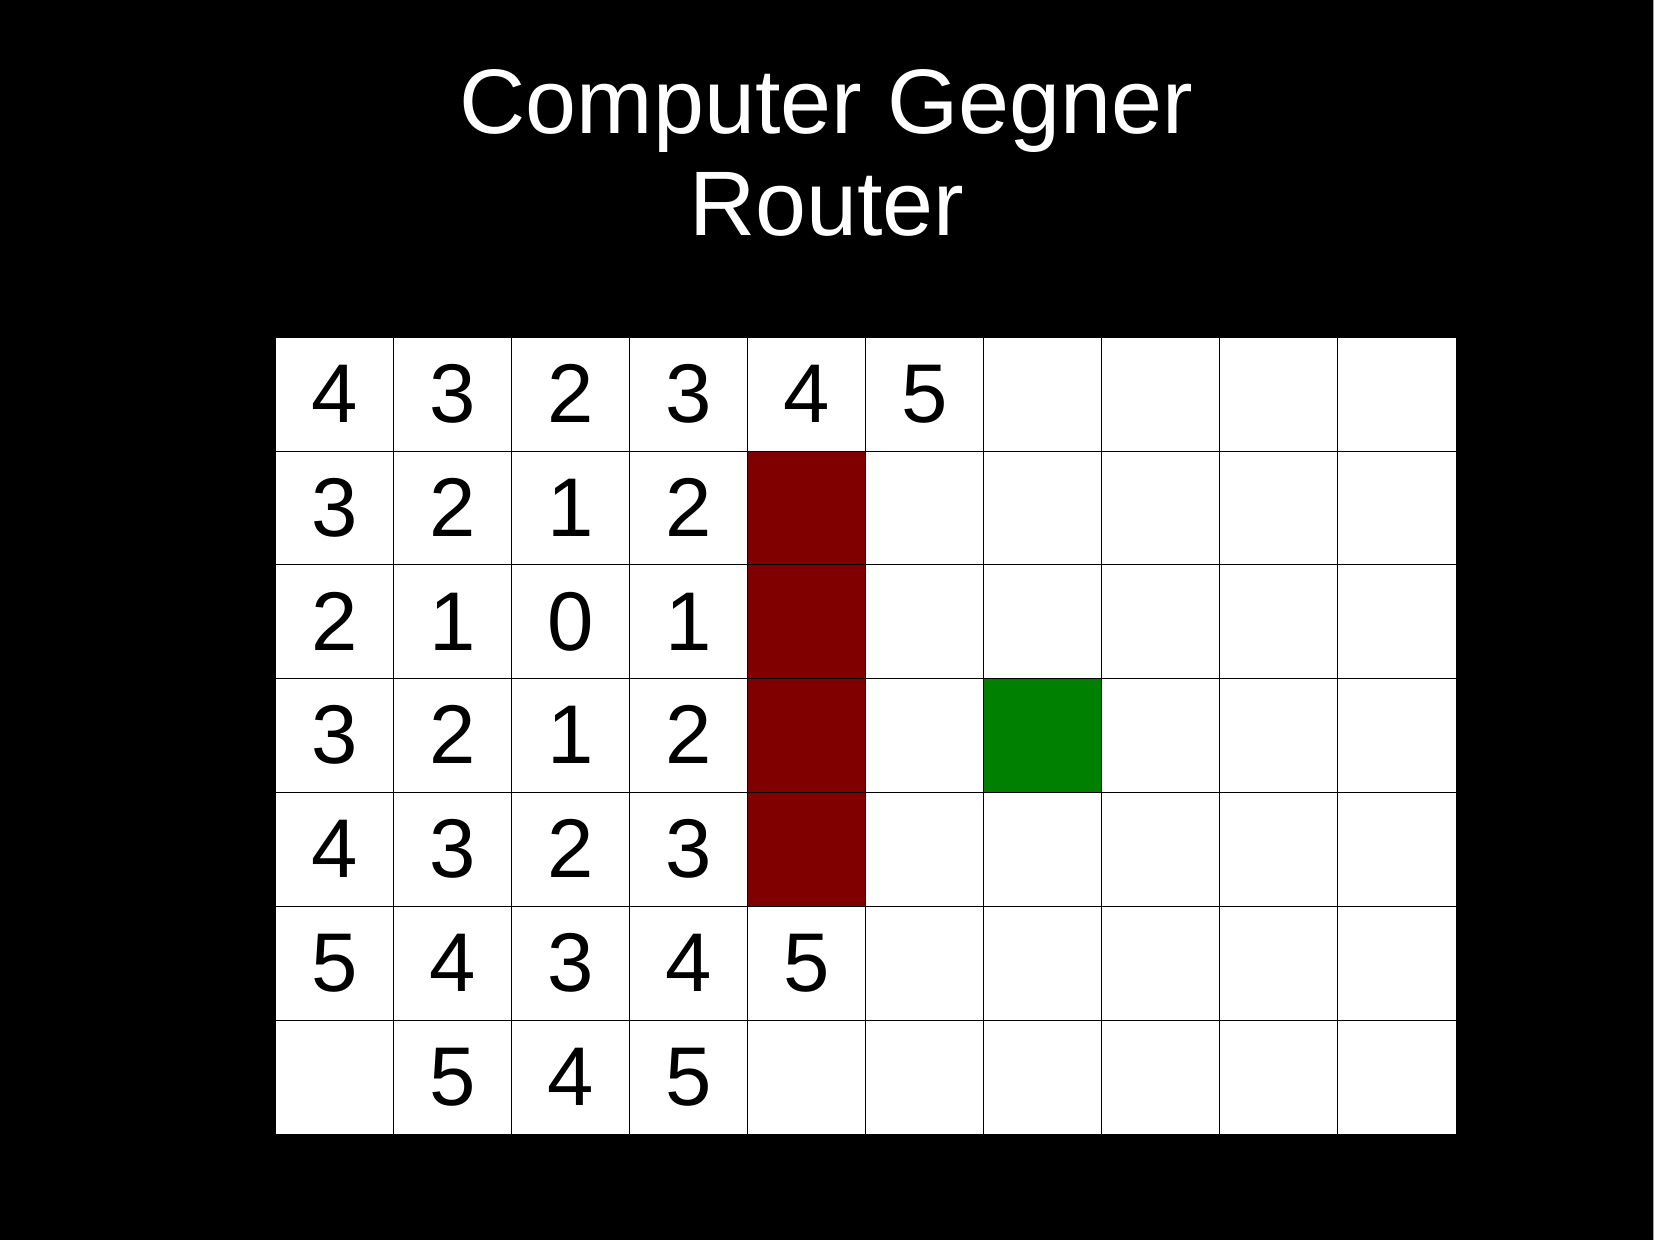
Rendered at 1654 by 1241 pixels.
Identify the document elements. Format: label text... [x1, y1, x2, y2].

table_cell 1 [512, 679, 629, 792]
table_cell [1338, 565, 1456, 678]
table_cell 1 [630, 565, 747, 678]
table_header 4 [748, 338, 865, 451]
table_cell 2 [512, 793, 629, 906]
table_cell [1338, 452, 1456, 564]
table_header 4 [276, 338, 393, 451]
table_cell [866, 1021, 983, 1134]
table_cell [984, 907, 1101, 1020]
table_cell [866, 565, 983, 678]
table_header 2 [512, 338, 629, 451]
table_cell [1220, 565, 1337, 678]
table_cell 2 [394, 452, 511, 564]
table_header [1338, 338, 1456, 451]
table_cell 4 [394, 907, 511, 1020]
table_cell 1 [512, 452, 629, 564]
table_cell [1338, 907, 1456, 1020]
table_cell [1102, 679, 1219, 792]
table_header [984, 338, 1101, 451]
table_cell [984, 565, 1101, 678]
table_cell 5 [630, 1021, 747, 1134]
table_cell 2 [276, 565, 393, 678]
table_cell [984, 793, 1101, 906]
table_cell 3 [276, 452, 393, 564]
table_cell [1220, 1021, 1337, 1134]
table_header 3 [630, 338, 747, 451]
table_cell [1220, 907, 1337, 1020]
table_cell 4 [630, 907, 747, 1020]
table_cell 2 [630, 452, 747, 564]
table_cell 1 [394, 565, 511, 678]
table_cell [1102, 452, 1219, 564]
table_cell [1102, 907, 1219, 1020]
table_cell 3 [630, 793, 747, 906]
table_cell [748, 1021, 865, 1134]
table_cell 3 [276, 679, 393, 792]
table_cell 5 [748, 907, 865, 1020]
table_cell [866, 679, 983, 792]
table_cell [276, 1021, 393, 1134]
table_cell [866, 907, 983, 1020]
title Computer Gegner Router [82, 49, 1571, 257]
table_header [1220, 338, 1337, 451]
table_cell [984, 452, 1101, 564]
table_cell 3 [394, 793, 511, 906]
table_header [1102, 338, 1219, 451]
table_cell [748, 679, 865, 792]
table_cell [866, 452, 983, 564]
table_cell 2 [630, 679, 747, 792]
table_cell 5 [394, 1021, 511, 1134]
table_cell 4 [512, 1021, 629, 1134]
table_cell [1220, 793, 1337, 906]
table_cell [748, 793, 865, 906]
table_cell 0 [512, 565, 629, 678]
table_cell [1102, 565, 1219, 678]
table_cell [1338, 679, 1456, 792]
table_cell [1338, 793, 1456, 906]
table_cell [748, 565, 865, 678]
table_cell [1102, 793, 1219, 906]
table_cell [984, 1021, 1101, 1134]
table_cell 5 [276, 907, 393, 1020]
table_cell [1220, 452, 1337, 564]
table_cell 4 [276, 793, 393, 906]
table_cell [748, 452, 865, 564]
table_cell 3 [512, 907, 629, 1020]
table_cell [866, 793, 983, 906]
table_header 3 [394, 338, 511, 451]
table_cell [984, 679, 1101, 792]
table_cell [1220, 679, 1337, 792]
table_cell 2 [394, 679, 511, 792]
table_header 5 [866, 338, 983, 451]
table_cell [1338, 1021, 1456, 1134]
table_cell [1102, 1021, 1219, 1134]
